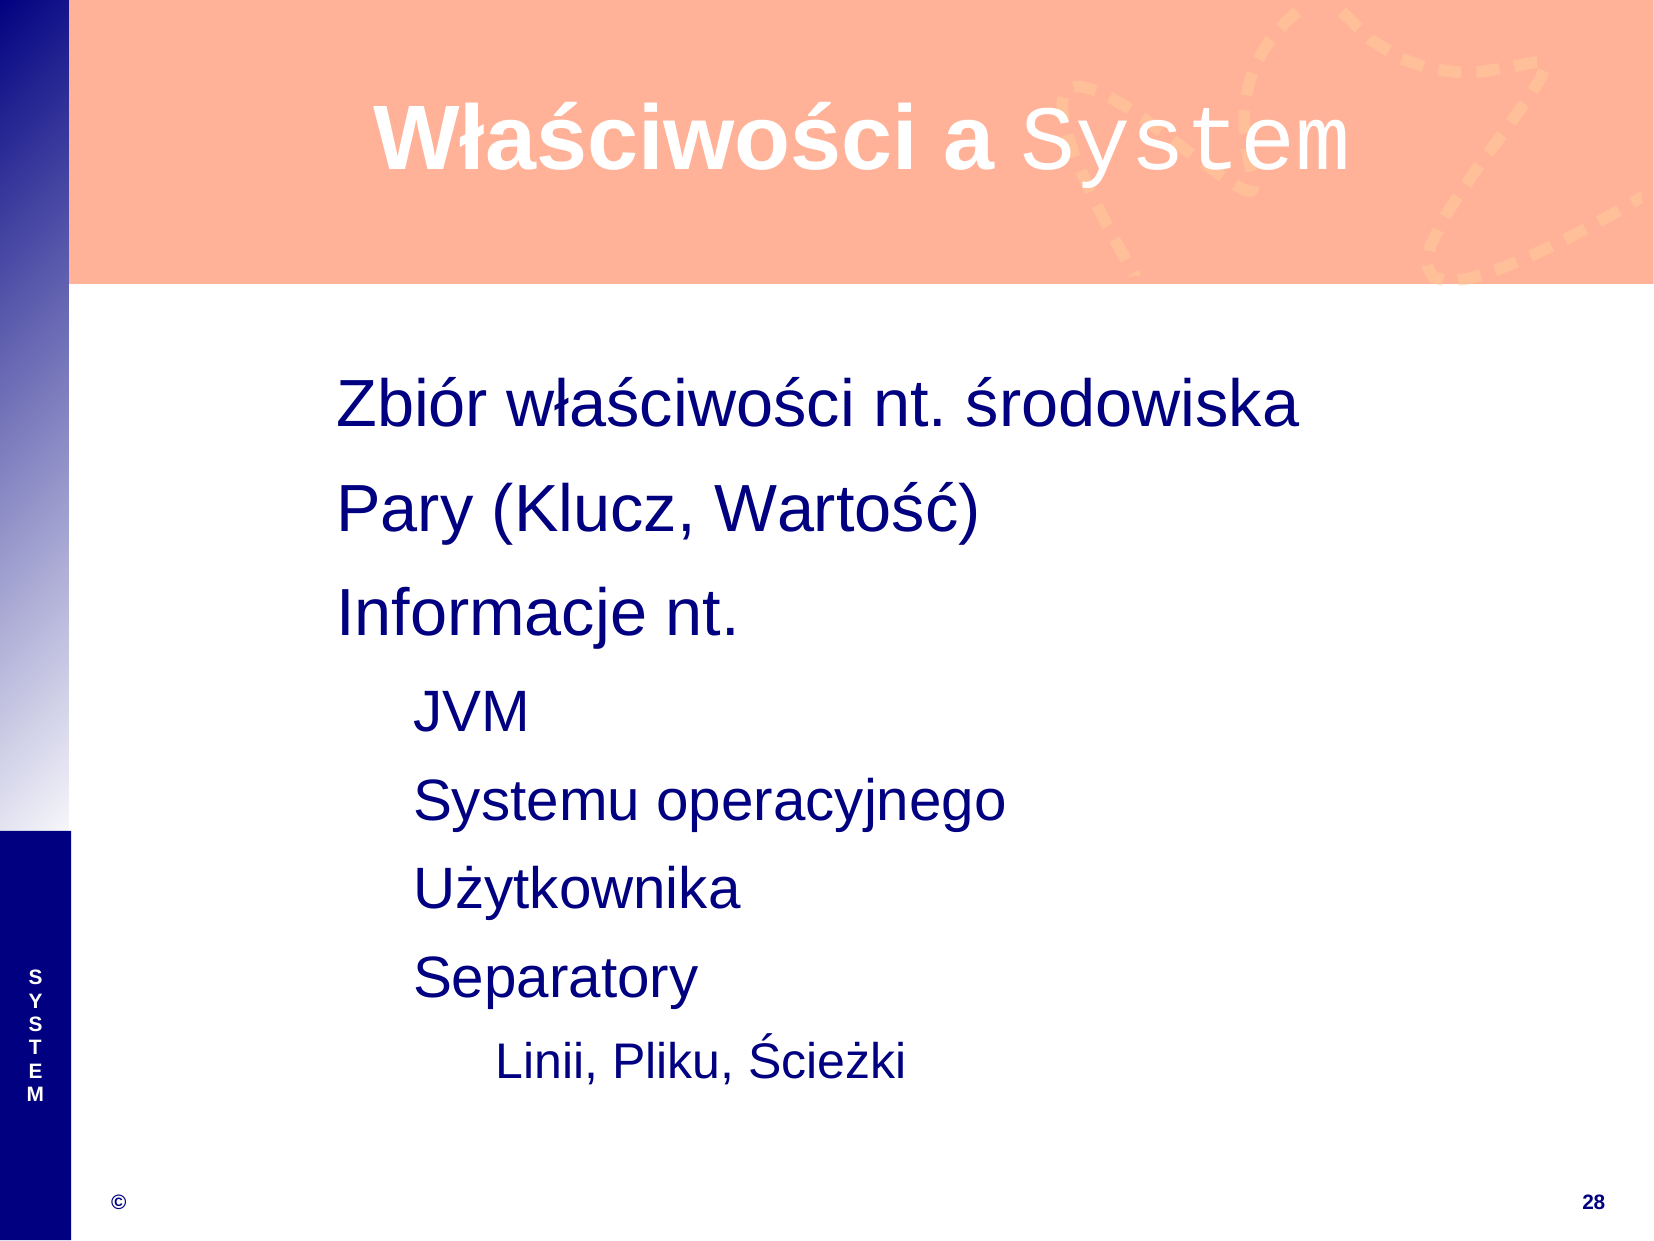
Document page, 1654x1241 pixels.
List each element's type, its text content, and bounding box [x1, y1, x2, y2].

title Właściwości a System [70, 37, 1654, 246]
list Zbiór właściwości nt. środowiska Pary (Klucz, Wartość) Informacje nt. JVM Systemu operacyjnego Użytkownika Separatory Linii, Pliku, Ścieżki [345, 366, 1381, 1109]
text_box S Y S T E M [0, 830, 71, 1241]
